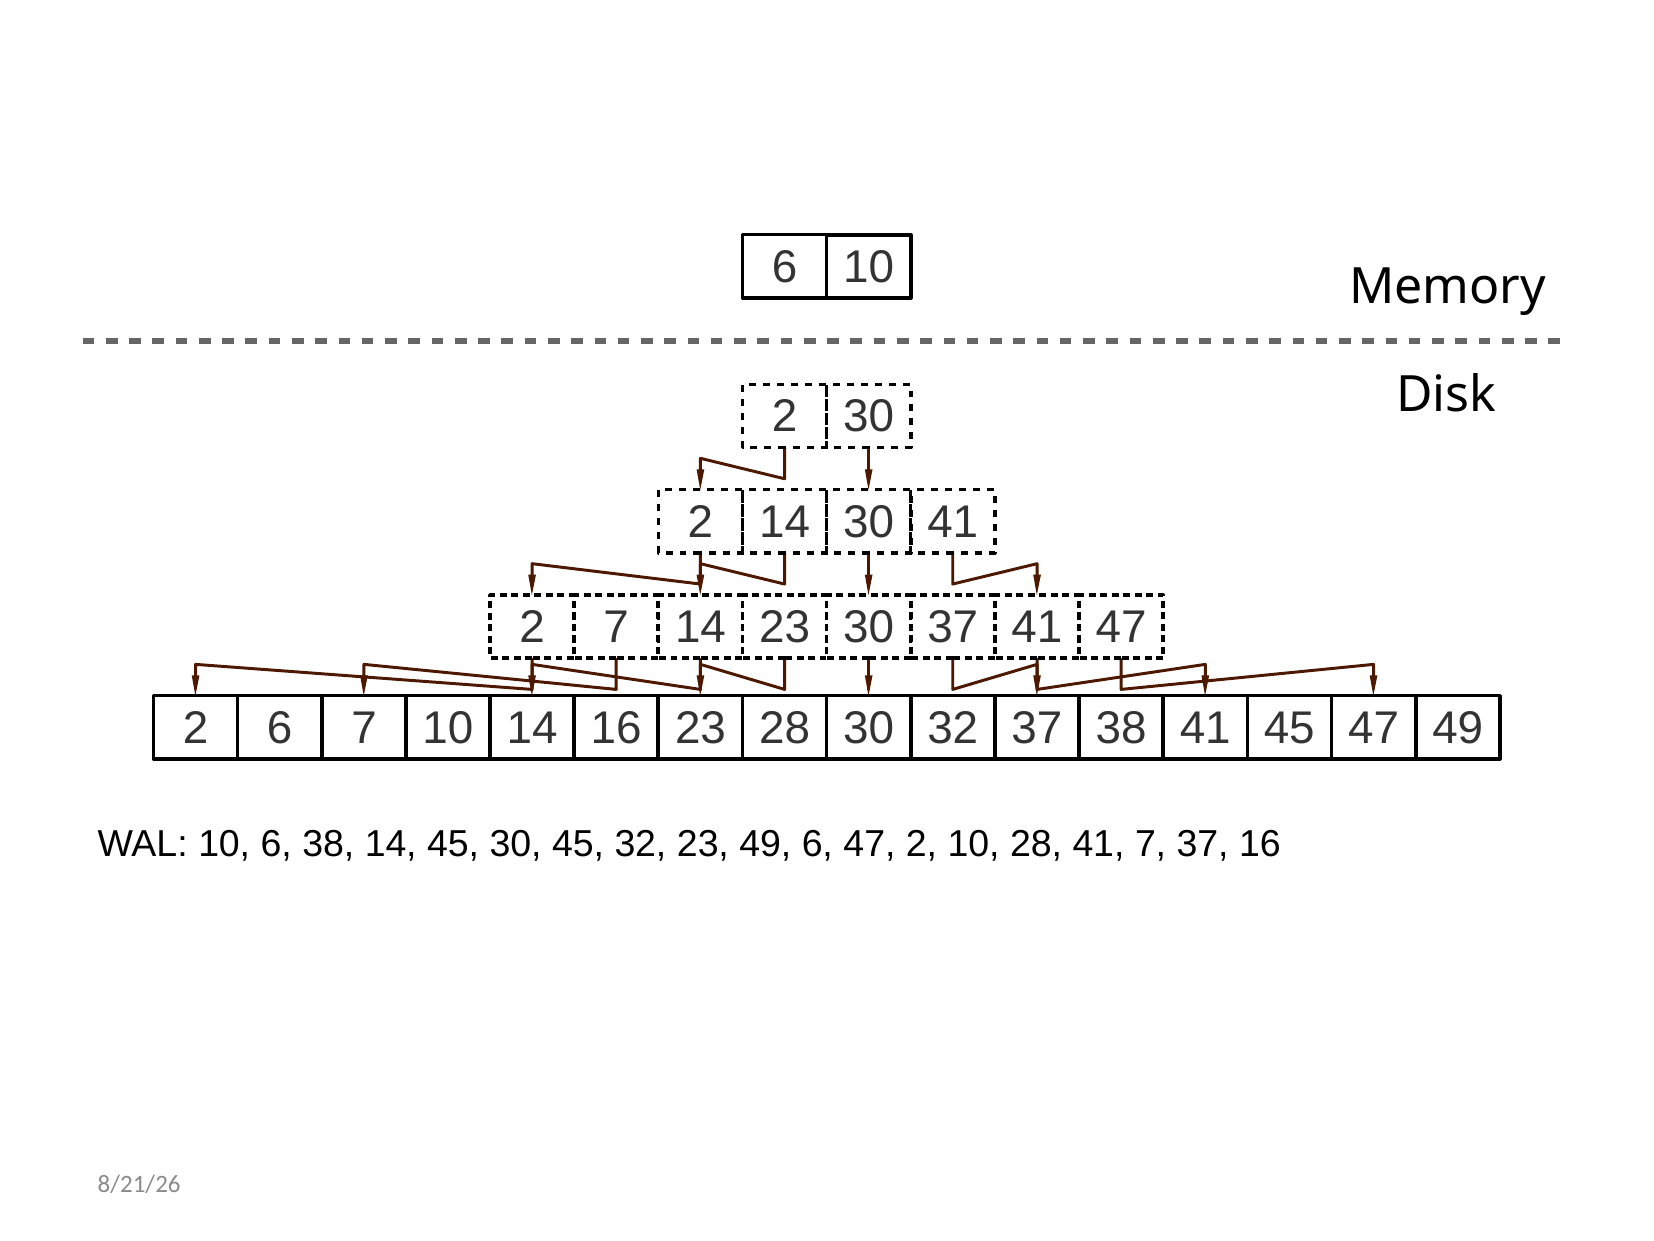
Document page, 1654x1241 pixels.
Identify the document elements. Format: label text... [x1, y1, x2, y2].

text_box 2 [658, 489, 742, 553]
text_box 32 [910, 695, 995, 759]
text_box 6 [742, 234, 826, 298]
text_box 6 [237, 695, 321, 759]
text_box 23 [742, 594, 826, 659]
text_box 16 [574, 695, 658, 759]
text_box 30 [826, 384, 911, 448]
text_box WAL: 10, 6, 38, 14, 45, 30, 45, 32, 23, 49, 6, 47, 2, 10, 28, 41, 7, 37, 16 [82, 815, 1501, 892]
text_box 30 [826, 594, 910, 659]
text_box 30 [826, 489, 910, 553]
text_box 7 [574, 594, 658, 659]
text_box 41 [995, 594, 1079, 659]
text_box 30 [826, 695, 910, 759]
text_box 2 [153, 695, 237, 759]
text_box 28 [742, 695, 826, 759]
text_box 45 [1247, 695, 1331, 759]
text_box 23 [658, 695, 742, 759]
text_box Memory [1334, 243, 1590, 345]
text_box 14 [742, 489, 826, 553]
text_box 14 [658, 594, 742, 659]
text_box 2 [490, 594, 574, 659]
text_box 7 [321, 695, 405, 759]
text_box 47 [1331, 695, 1415, 759]
text_box 41 [1163, 695, 1247, 759]
text_box Disk [1381, 350, 1534, 452]
text_box 38 [1079, 695, 1163, 759]
text_box 41 [910, 489, 995, 553]
text_box 2 [742, 384, 826, 448]
text_box 10 [405, 695, 490, 759]
text_box 10 [826, 234, 911, 298]
text_box 47 [1079, 594, 1164, 659]
text_box 37 [995, 695, 1079, 759]
text_box 14 [490, 695, 574, 759]
text_box 37 [910, 594, 995, 659]
text_box 49 [1415, 695, 1500, 759]
